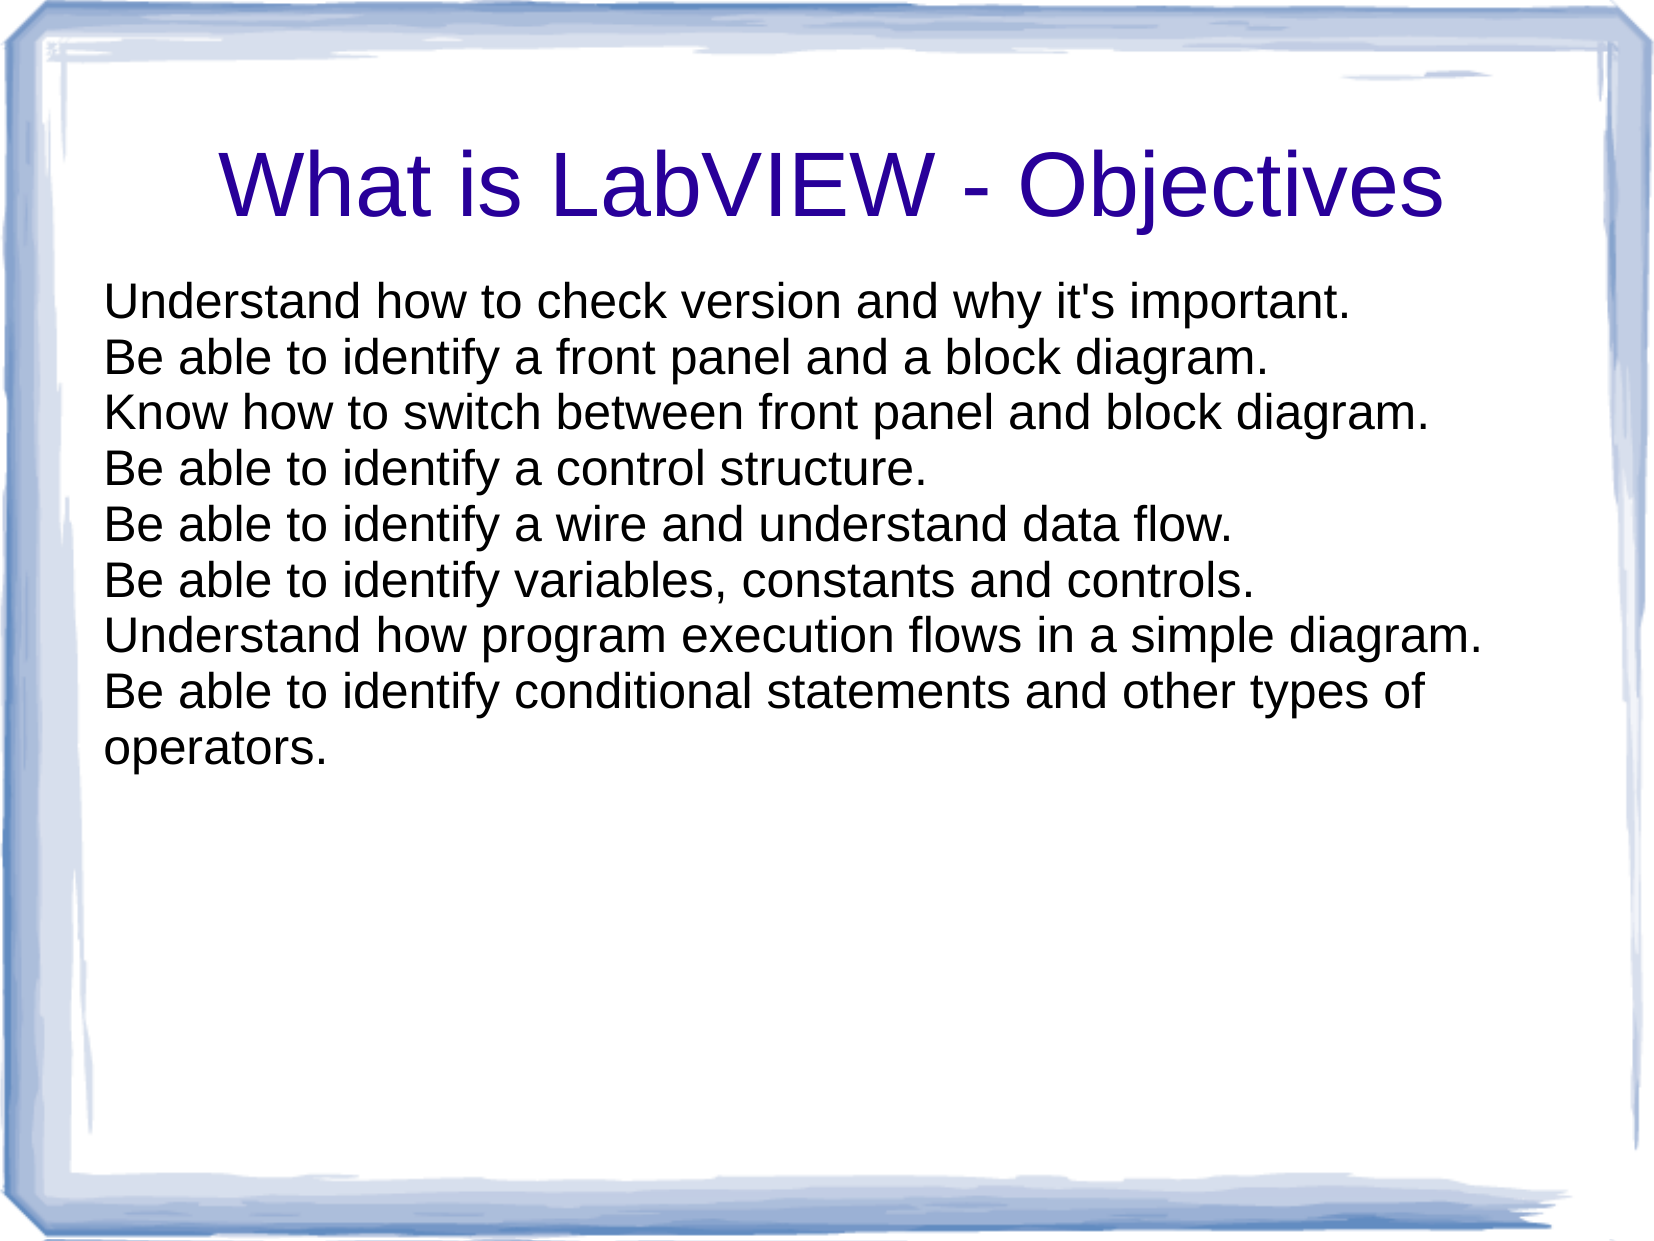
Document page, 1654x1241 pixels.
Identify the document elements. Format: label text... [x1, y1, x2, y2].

text_box Understand how to check version and why it's important. Be able to identify a front panel and a block diagram. Know how to switch between front panel and block diagram. Be able to identify a control structure. Be able to identify a wire and understand data flow. Be able to identify variables, constants and controls. Understand how program execution flows in a simple diagram. Be able to identify conditional statements and other types of operators. [88, 265, 1595, 783]
title What is LabVIEW - Objectives [88, 88, 1577, 265]
picture [0, 0, 1654, 1241]
text_box [295, 620, 325, 692]
